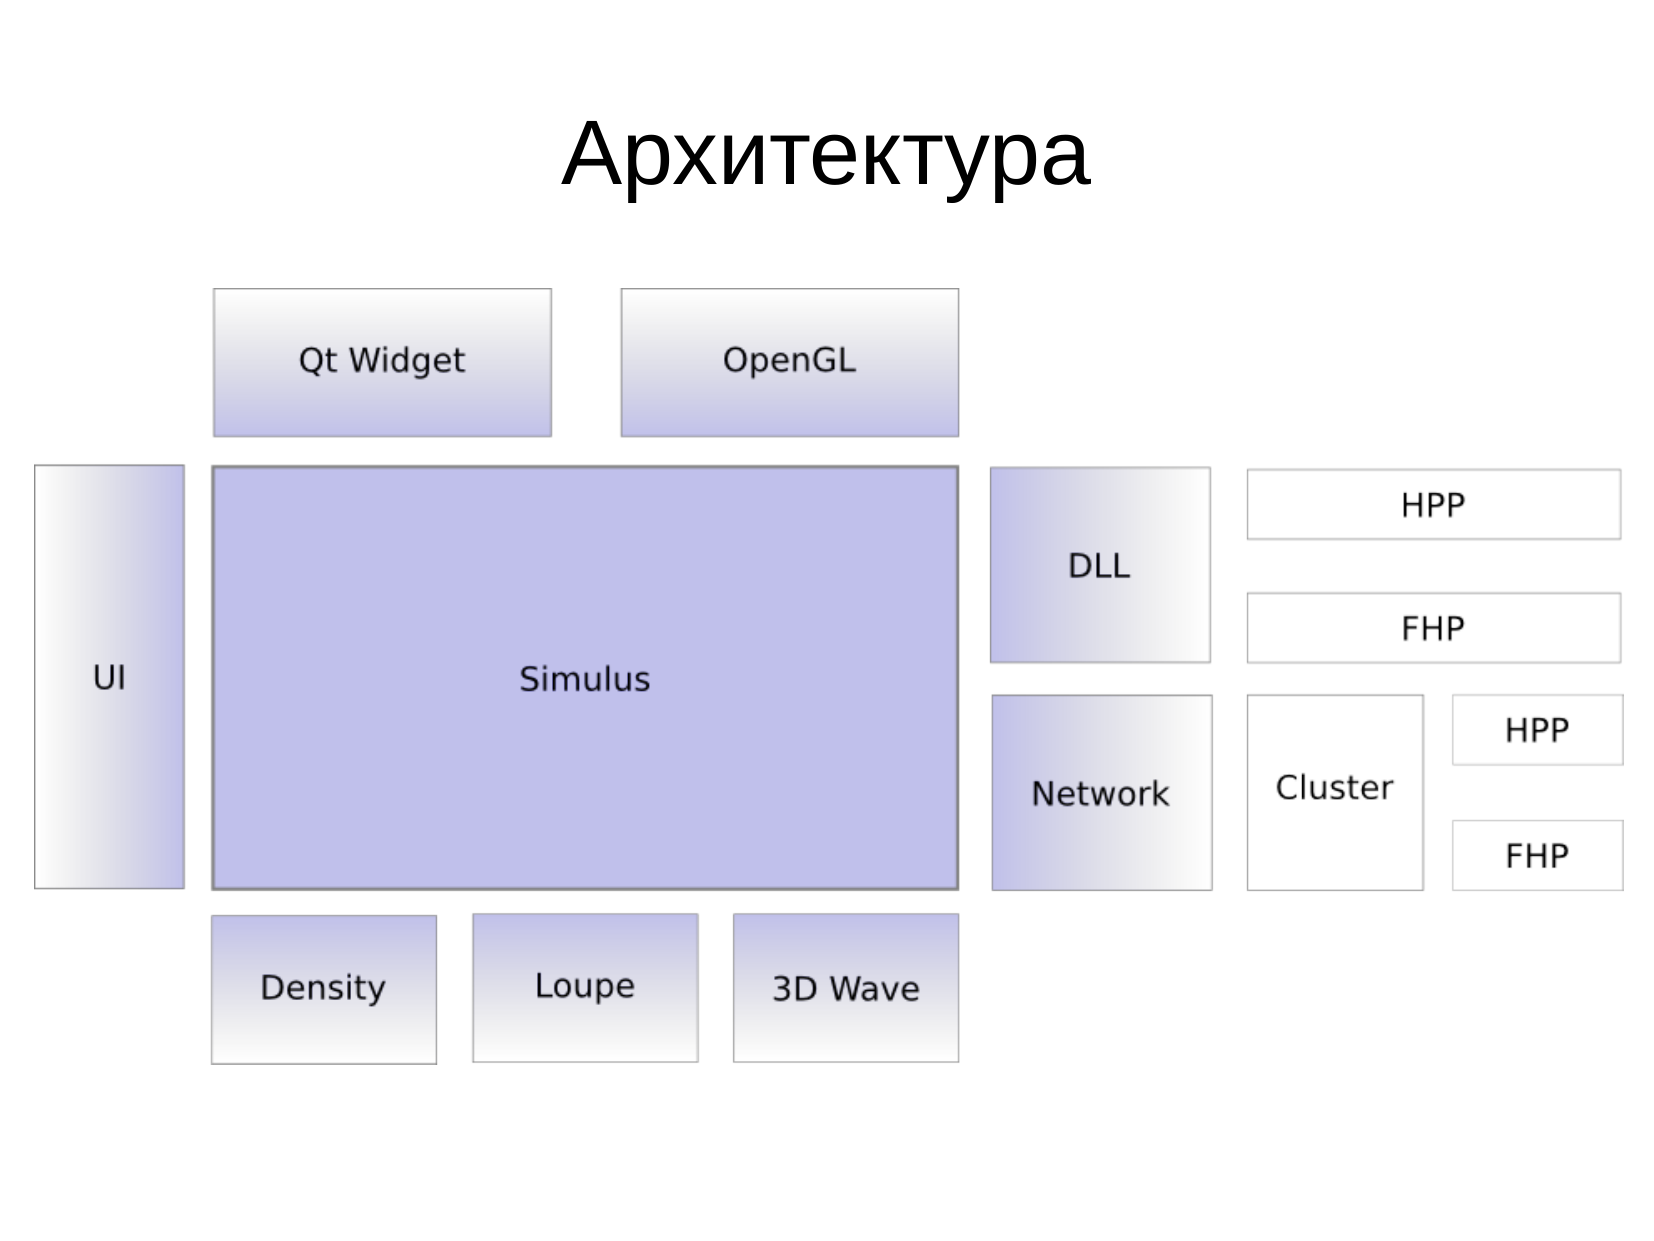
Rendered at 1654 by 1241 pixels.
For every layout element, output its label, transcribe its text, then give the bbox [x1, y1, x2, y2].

title Архитектура [82, 49, 1571, 257]
picture [34, 288, 1624, 1065]
